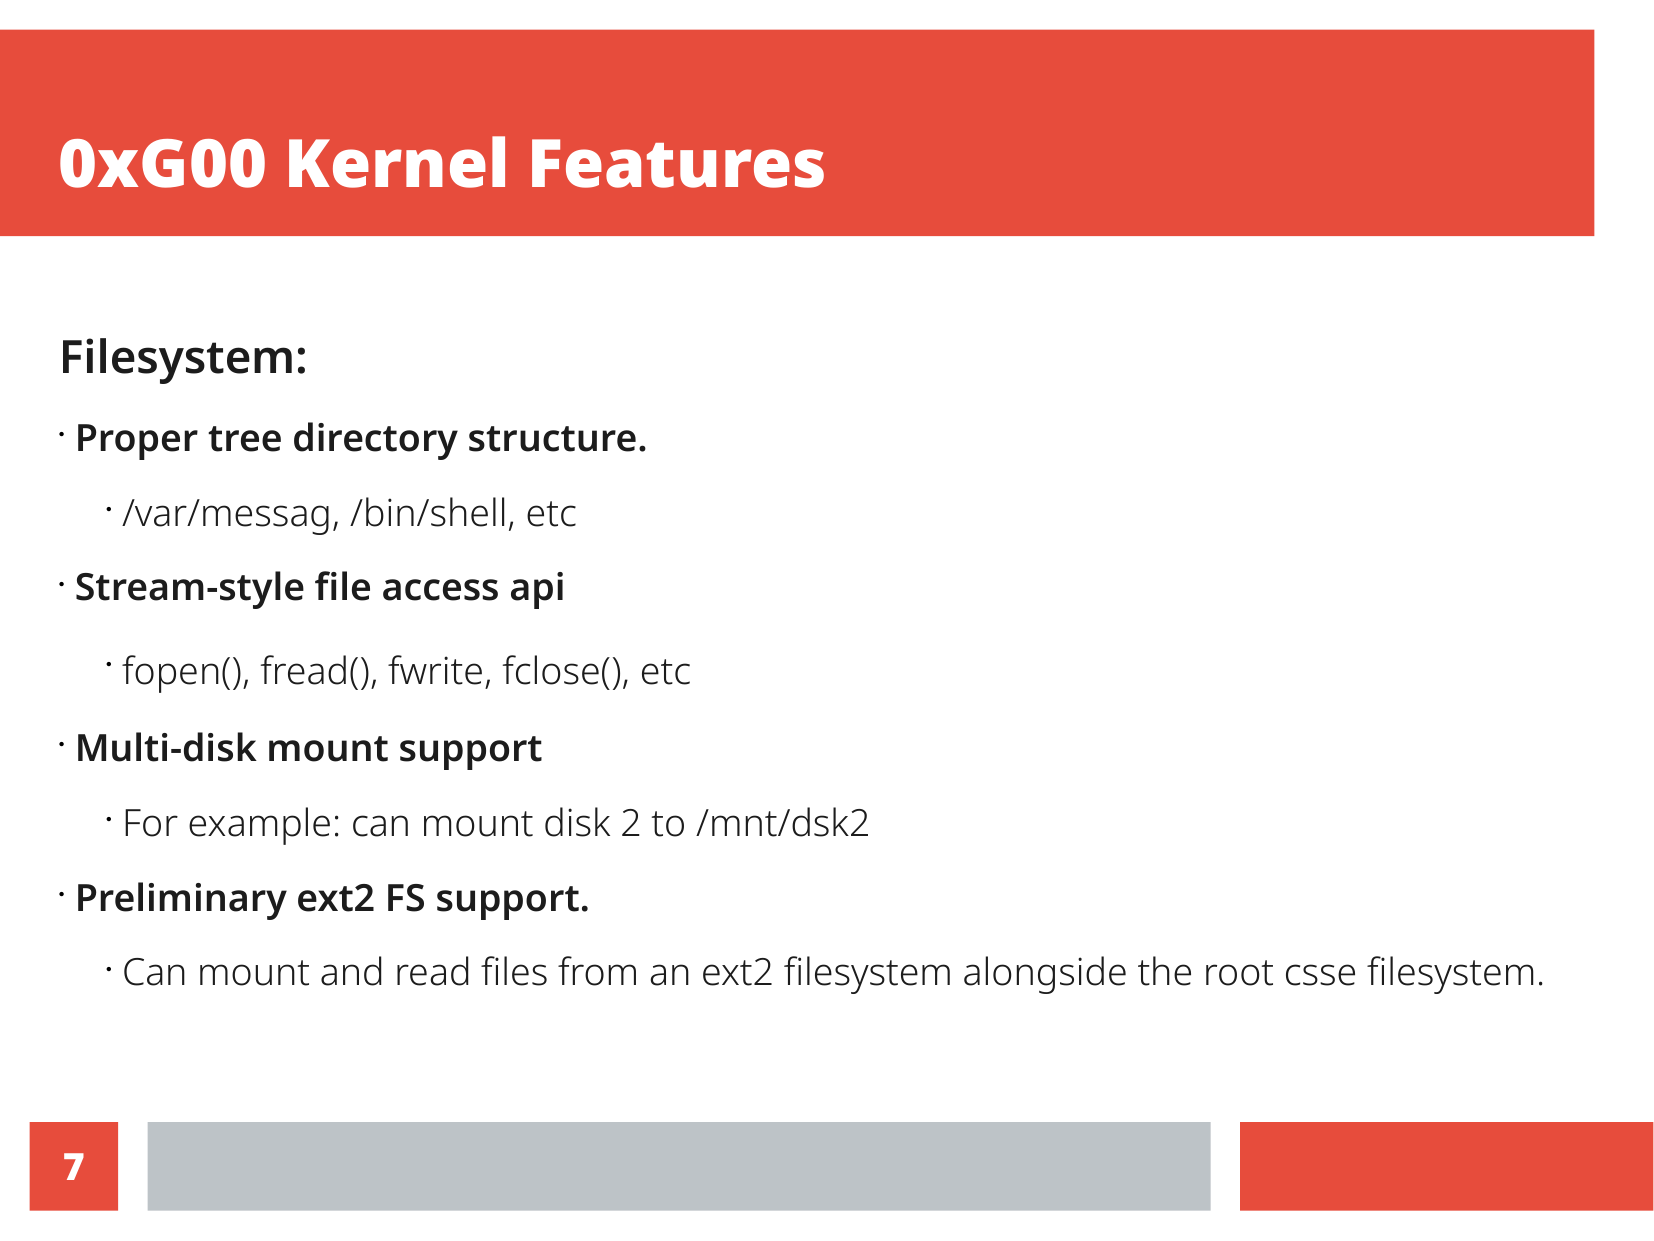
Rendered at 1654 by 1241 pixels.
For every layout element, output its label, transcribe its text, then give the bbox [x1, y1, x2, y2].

list Filesystem: Proper tree directory structure. /var/messag, /bin/shell, etc Stream-style file access api fopen(), fread(), fwrite, fclose(), etc Multi-disk mount support For example: can mount disk 2 to /mnt/dsk2 Preliminary ext2 FS support. Can mount and read files from an ext2 filesystem alongside the root csse filesystem. [59, 324, 1565, 1093]
title 0xG00 Kernel Features [59, 59, 1595, 207]
